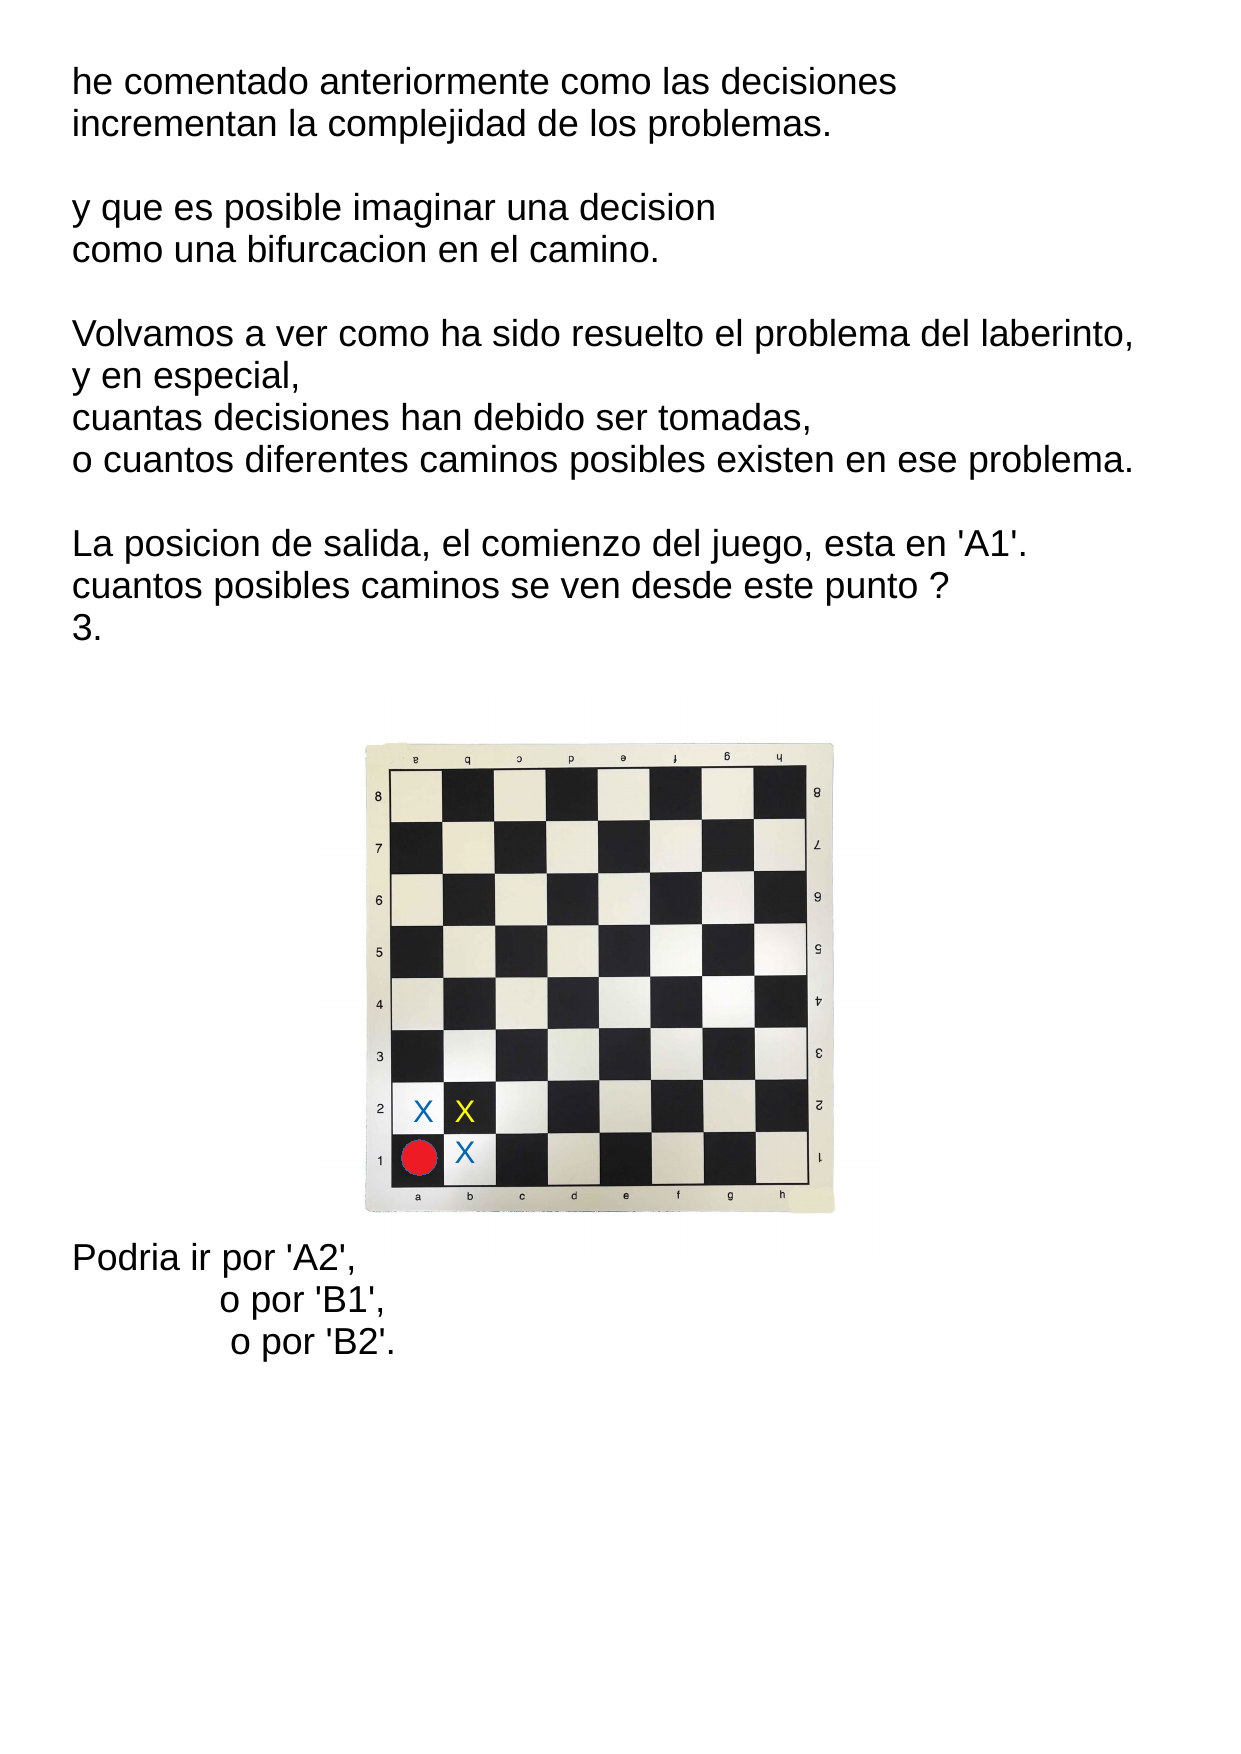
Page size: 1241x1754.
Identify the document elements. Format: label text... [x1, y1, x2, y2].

text_box he comentado anteriormente como las decisiones incrementan la complejidad de los problemas. y que es posible imaginar una decision como una bifurcacion en el camino. Volvamos a ver como ha sido resuelto el problema del laberinto, y en especial, cuantas decisiones han debido ser tomadas, o cuantos diferentes caminos posibles existen en ese problema. La posicion de salida, el comienzo del juego, esta en 'A1'. cuantos posibles caminos se ven desde este punto ? 3. Podria ir por 'A2', o por 'B1', o por 'B2'. [57, 53, 1182, 1370]
